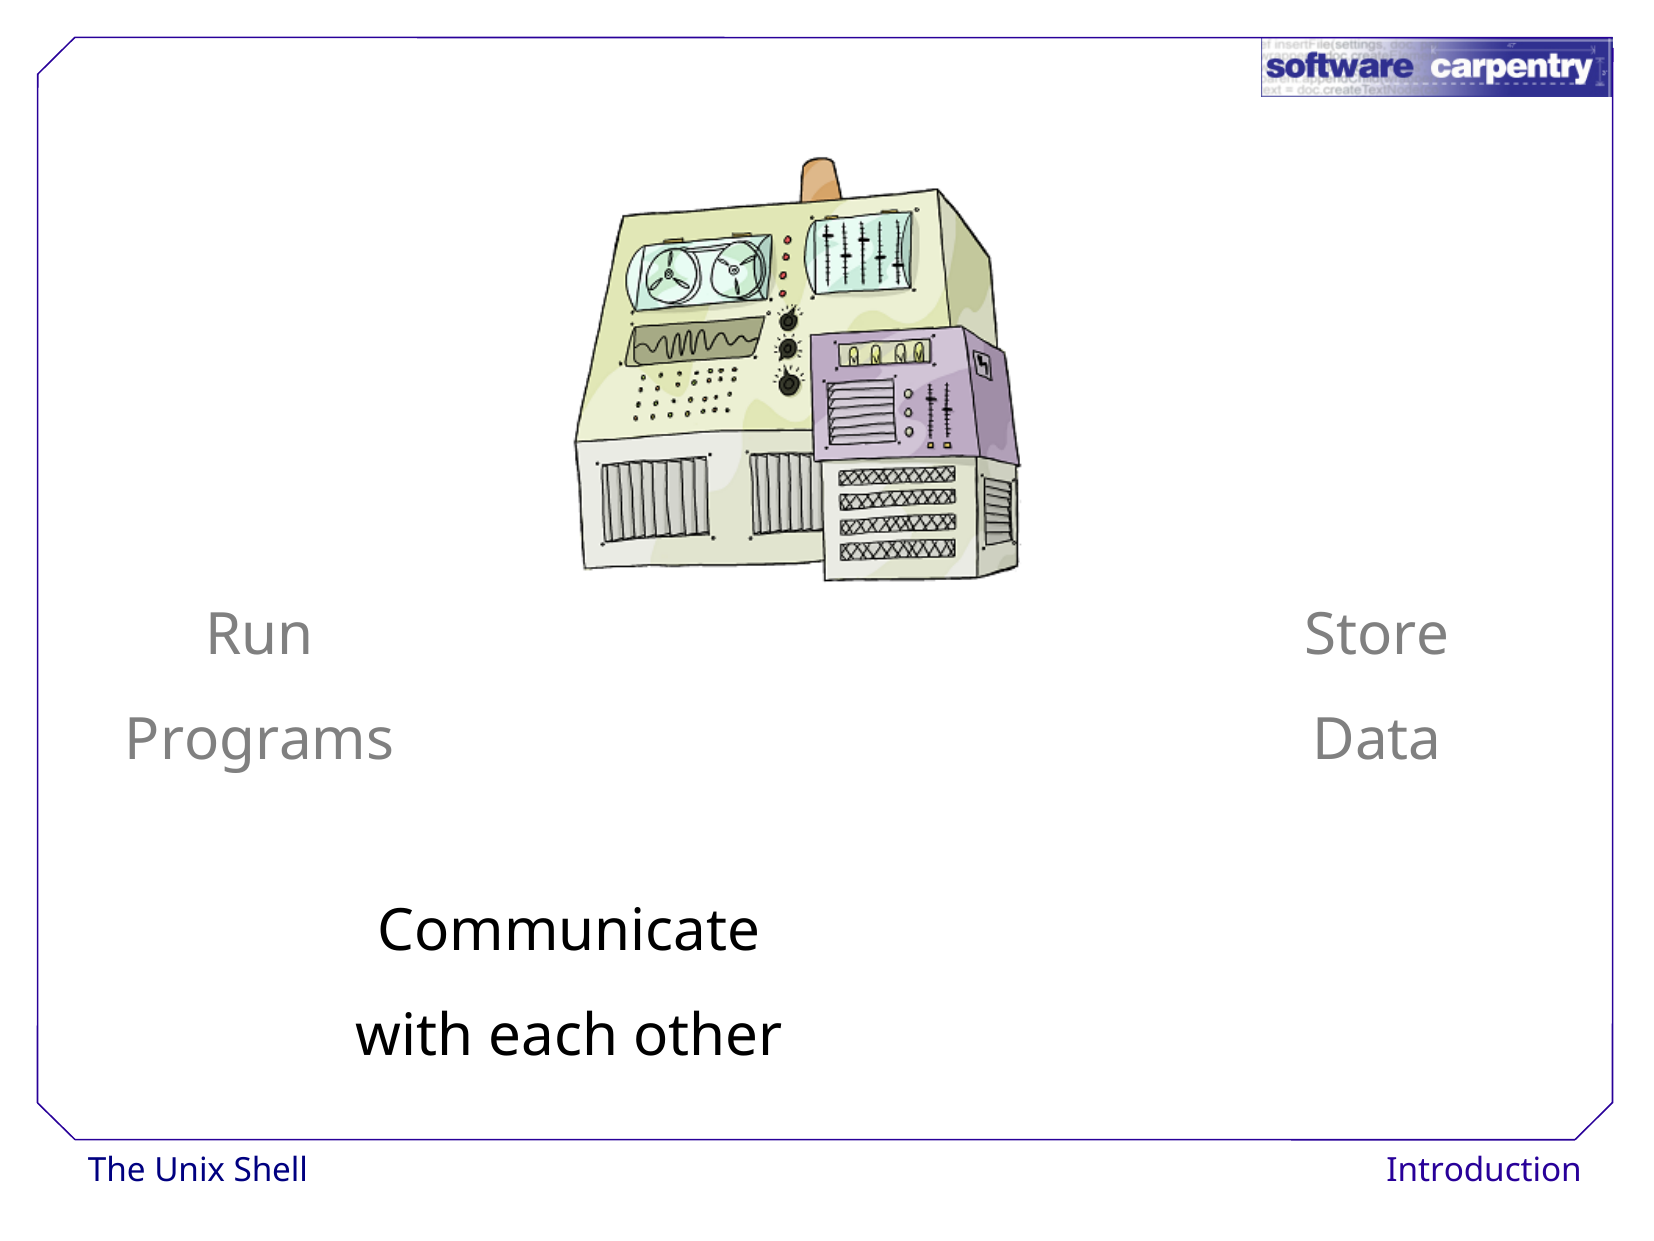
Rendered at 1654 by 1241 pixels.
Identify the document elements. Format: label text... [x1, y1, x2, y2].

picture [1261, 39, 1613, 97]
text_box Run Programs [34, 553, 485, 780]
text_box Communicate with each other [265, 849, 873, 1075]
text_box Store Data [1214, 553, 1540, 780]
picture [524, 109, 1081, 616]
